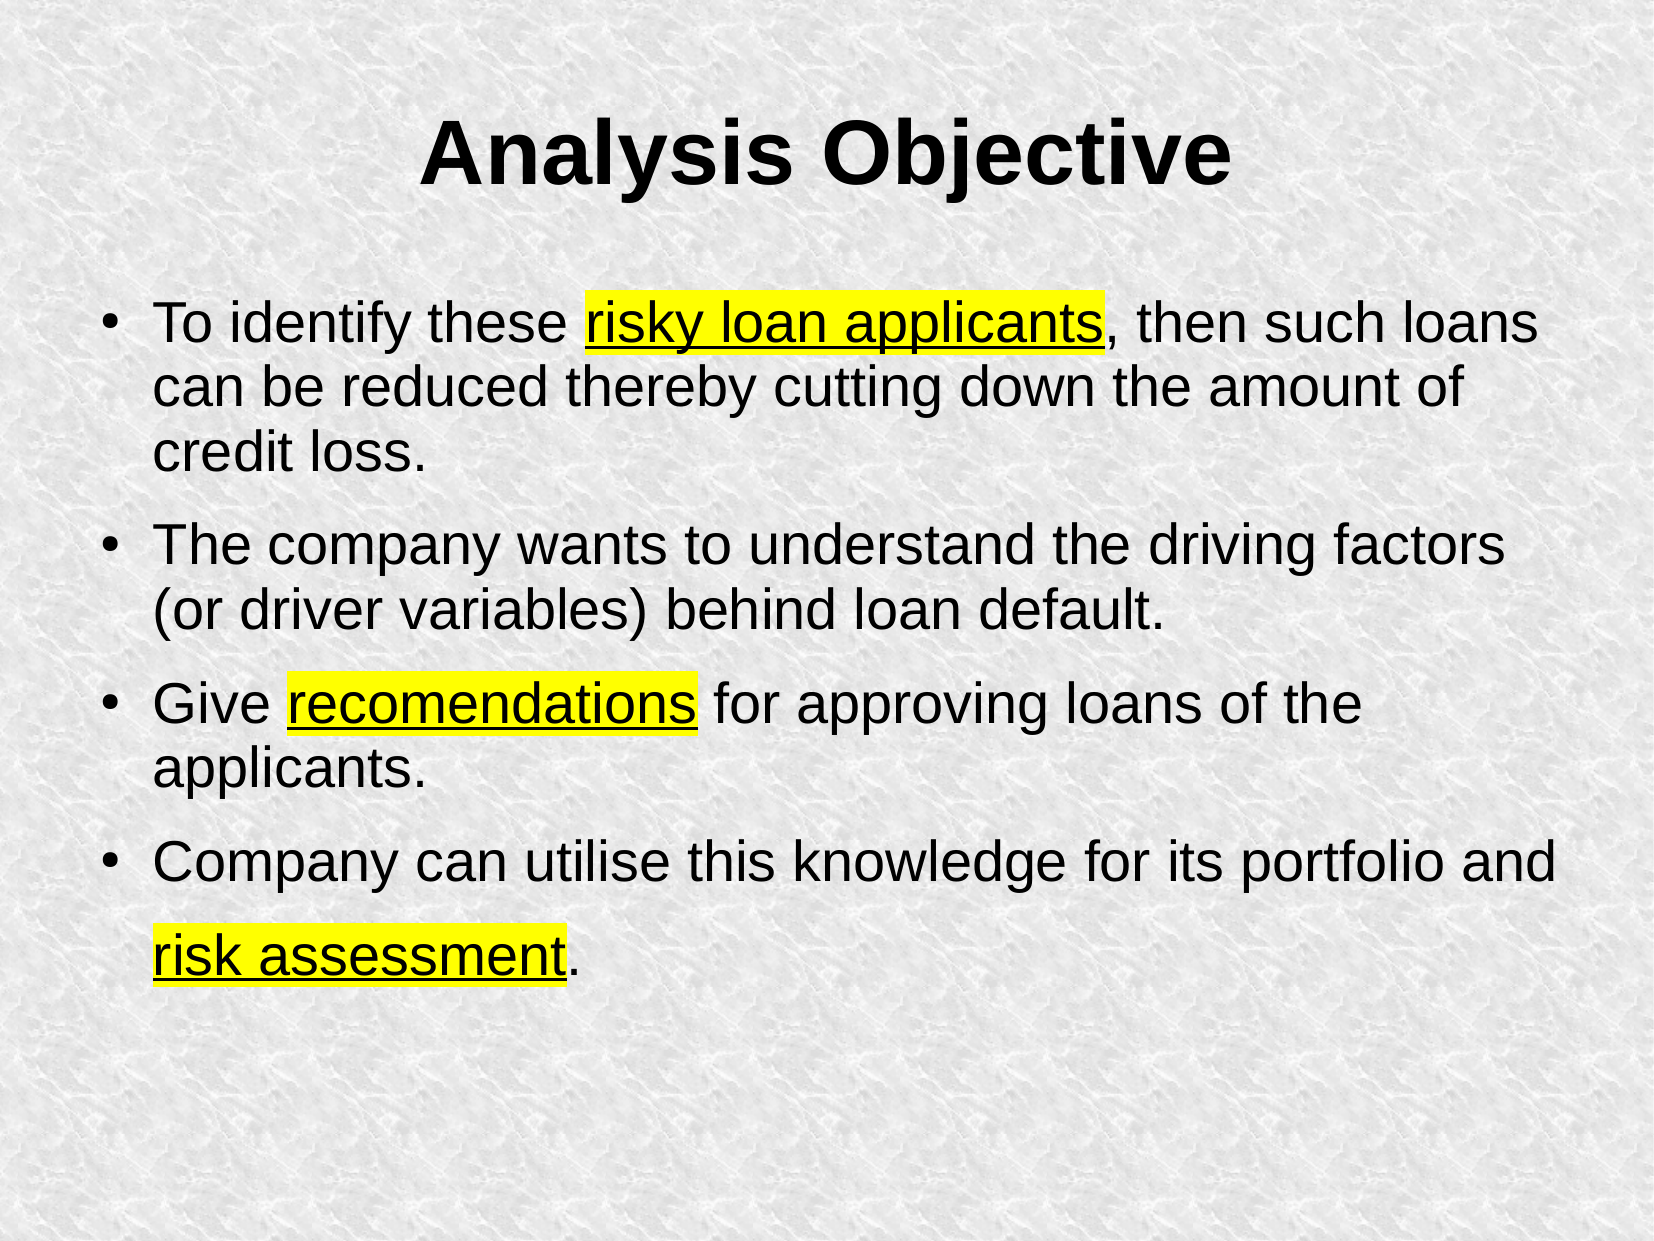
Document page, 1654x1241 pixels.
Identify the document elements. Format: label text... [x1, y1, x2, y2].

list To identify these risky loan applicants, then such loans can be reduced thereby cutting down the amount of credit loss. The company wants to understand the driving factors (or driver variables) behind loan default. Give recomendations for approving loans of the applicants. Company can utilise this knowledge for its portfolio and risk assessment. [82, 290, 1571, 1010]
title Analysis Objective [82, 49, 1571, 257]
picture [0, 0, 1654, 1241]
